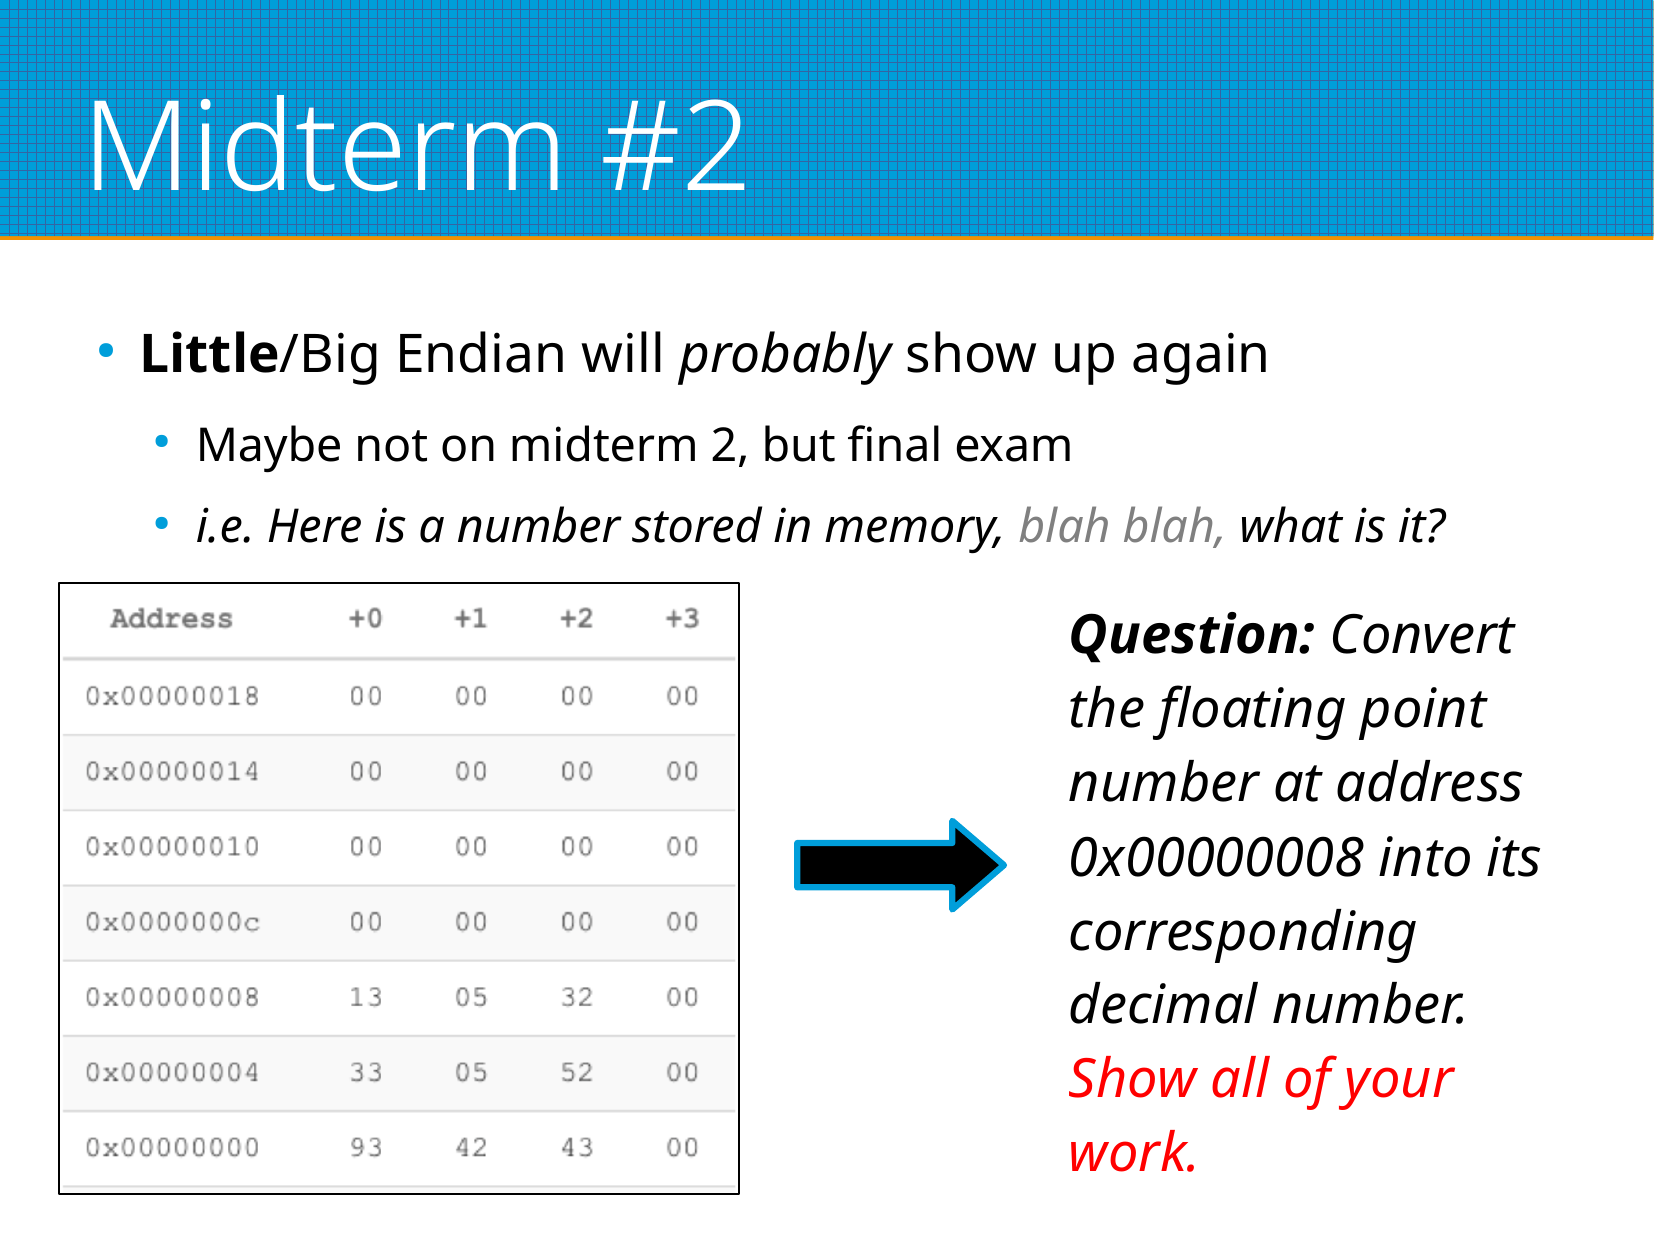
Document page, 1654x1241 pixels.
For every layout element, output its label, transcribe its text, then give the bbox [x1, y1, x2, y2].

text_box Question: Convert the floating point number at address 0x00000008 into its corresponding decimal number. Show all of your work. [1062, 612, 1595, 1171]
text_box [797, 820, 1004, 910]
title Midterm #2 [82, 19, 1571, 227]
list Little/Big Endian will probably show up again Maybe not on midterm 2, but final exam i.e. Here is a number stored in memory, blah blah, what is it? [82, 314, 1563, 562]
picture [59, 584, 739, 1193]
